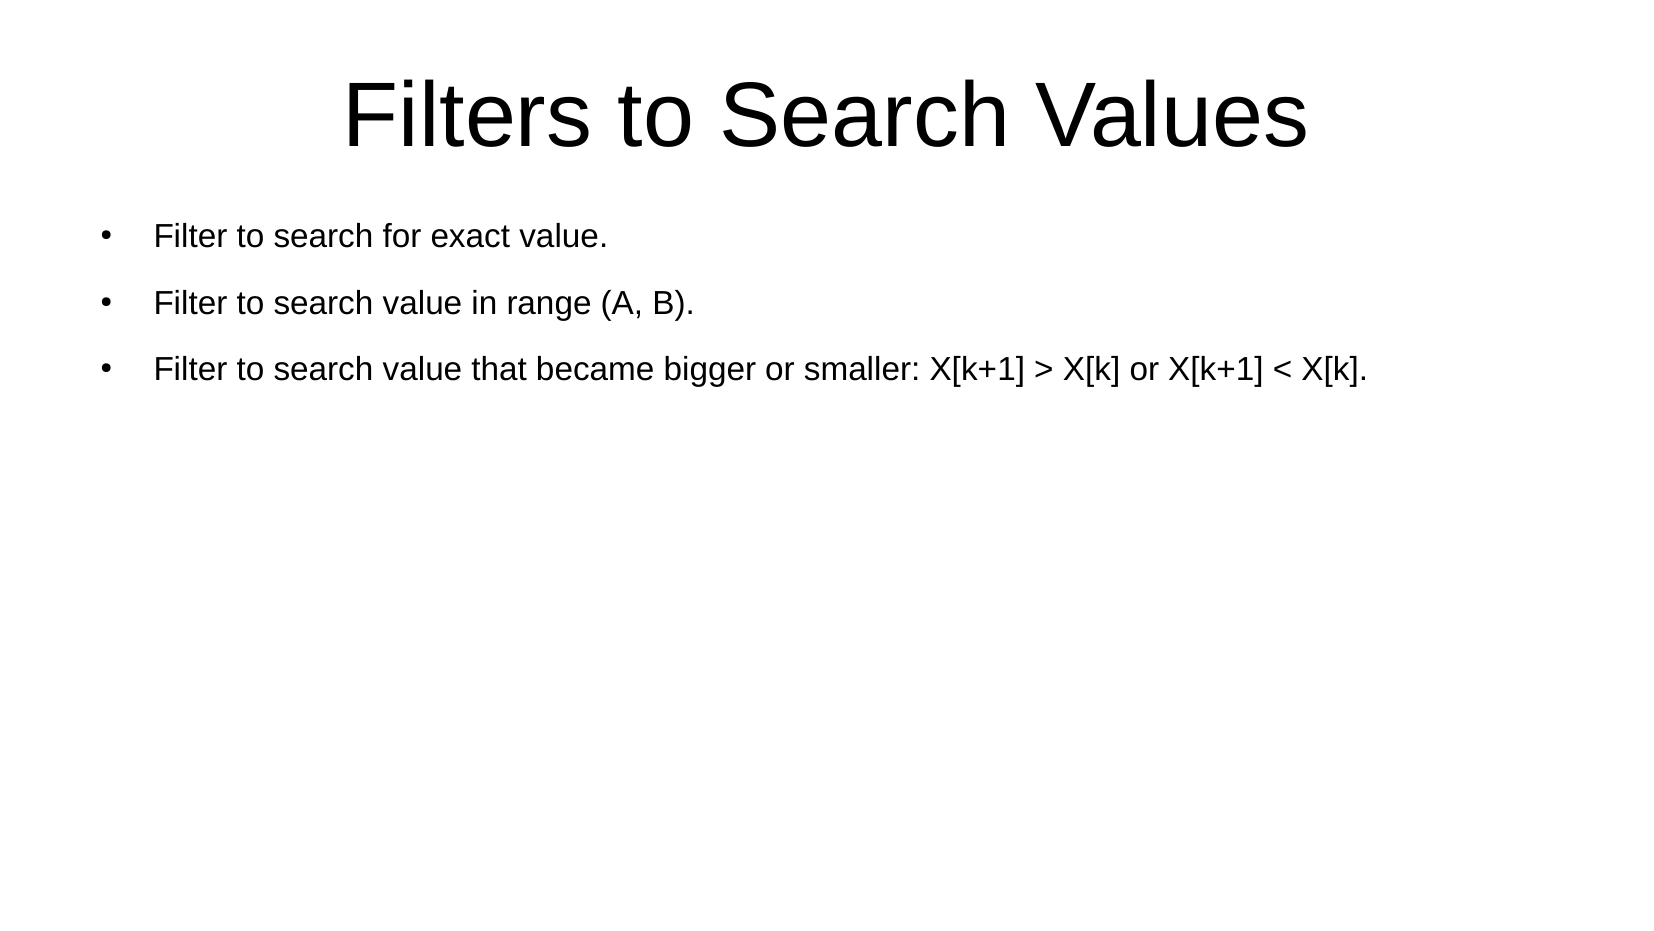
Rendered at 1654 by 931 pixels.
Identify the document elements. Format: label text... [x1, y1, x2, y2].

list Filter to search for exact value. Filter to search value in range (A, B). Filter to search value that became bigger or smaller: X[k+1] > X[k] or X[k+1] < X[k]. [82, 217, 1571, 758]
title Filters to Search Values [82, 37, 1571, 193]
